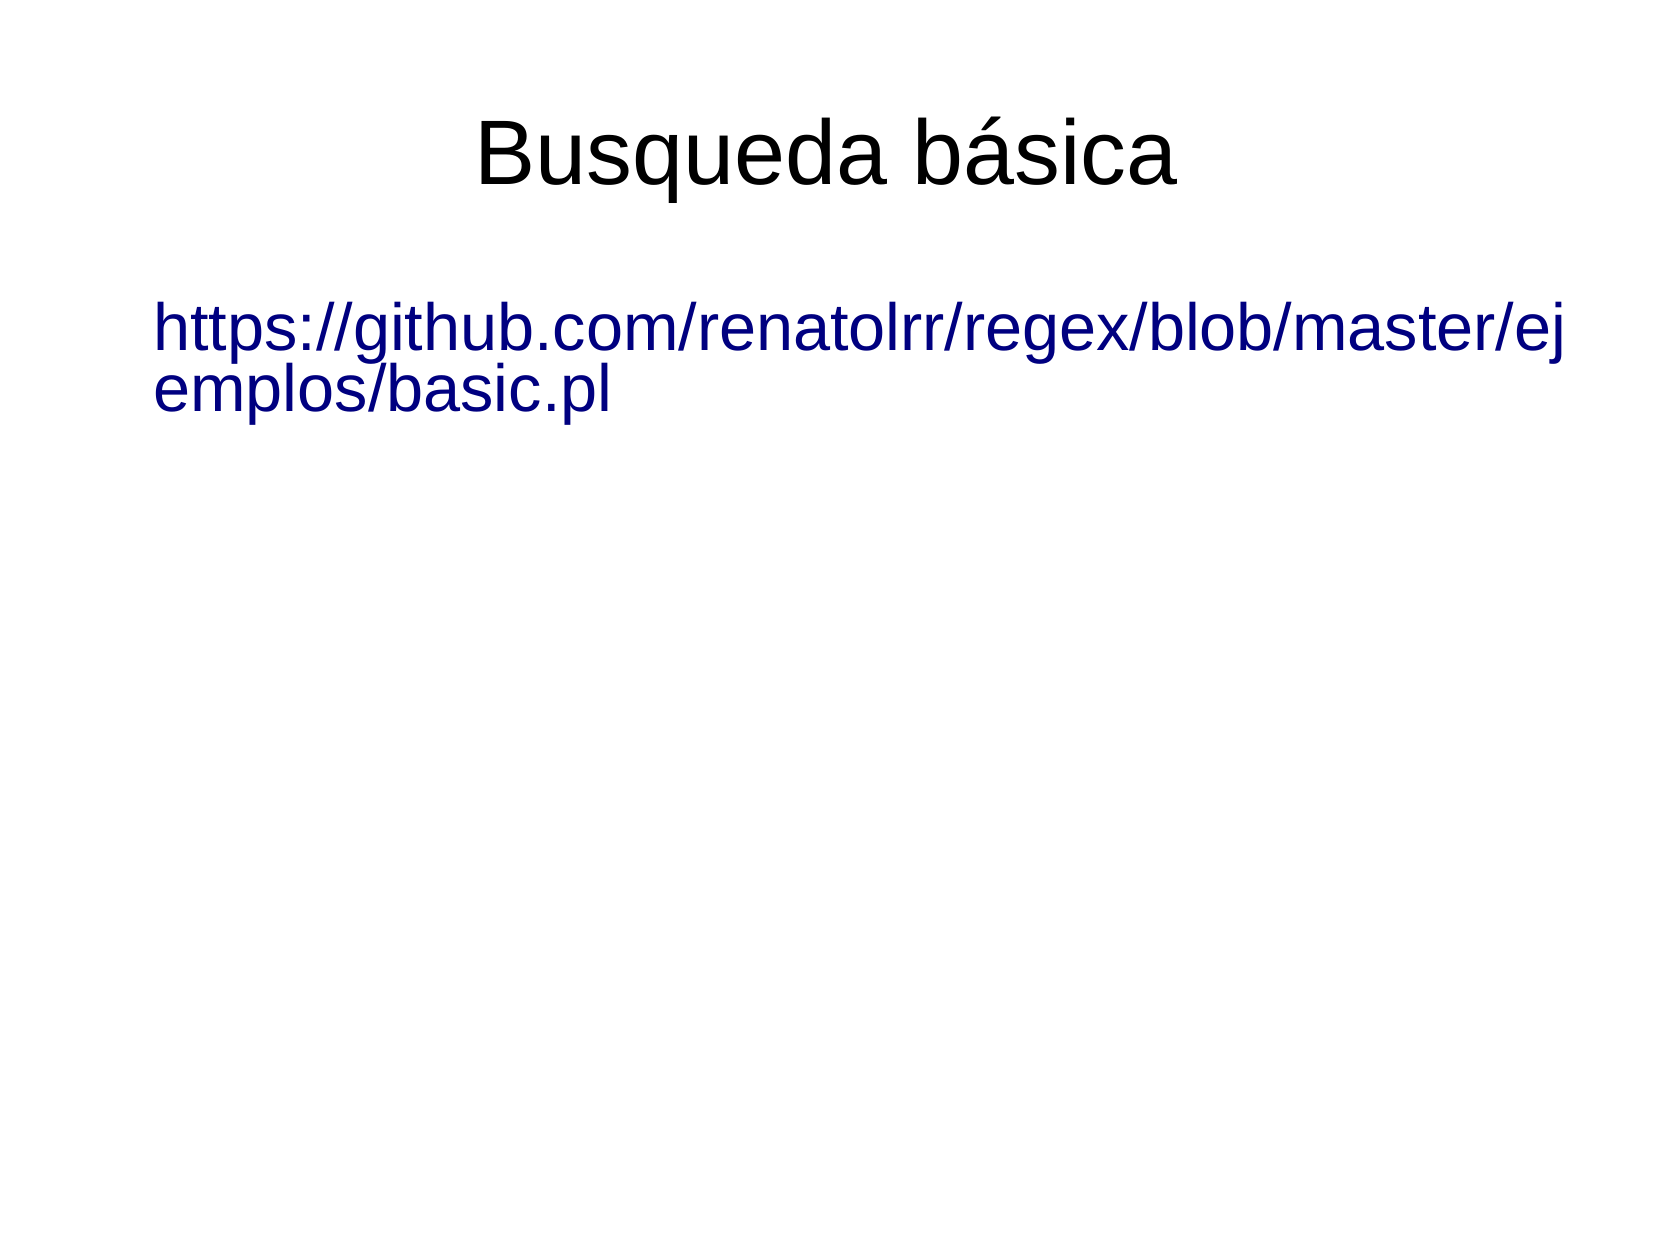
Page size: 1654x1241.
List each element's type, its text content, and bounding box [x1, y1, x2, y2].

title Busqueda básica [82, 49, 1571, 257]
list https://github.com/renatolrr/regex/blob/master/ejemplos/basic.pl [82, 290, 1571, 1010]
